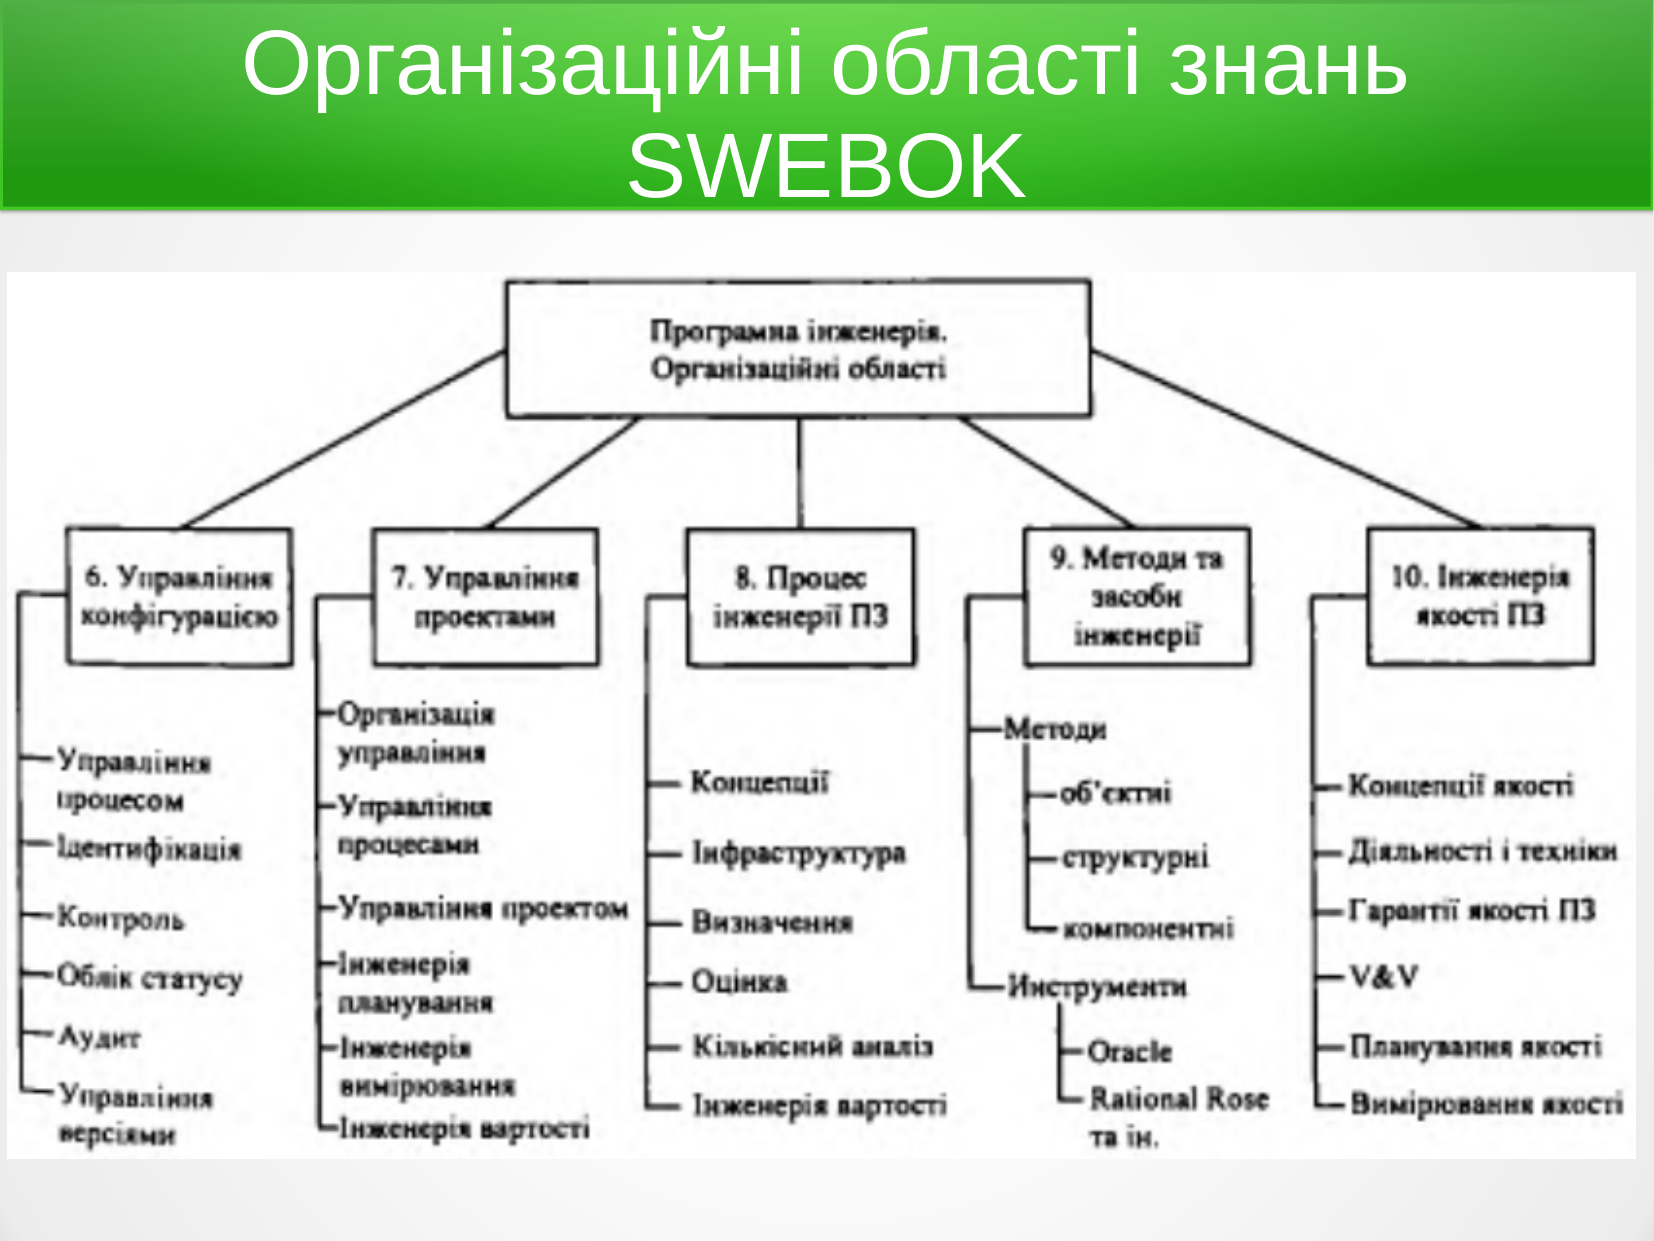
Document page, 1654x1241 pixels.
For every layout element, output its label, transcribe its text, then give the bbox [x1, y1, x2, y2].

picture [7, 272, 1636, 1159]
title Організаційні області знань SWEBOK [82, 11, 1571, 217]
